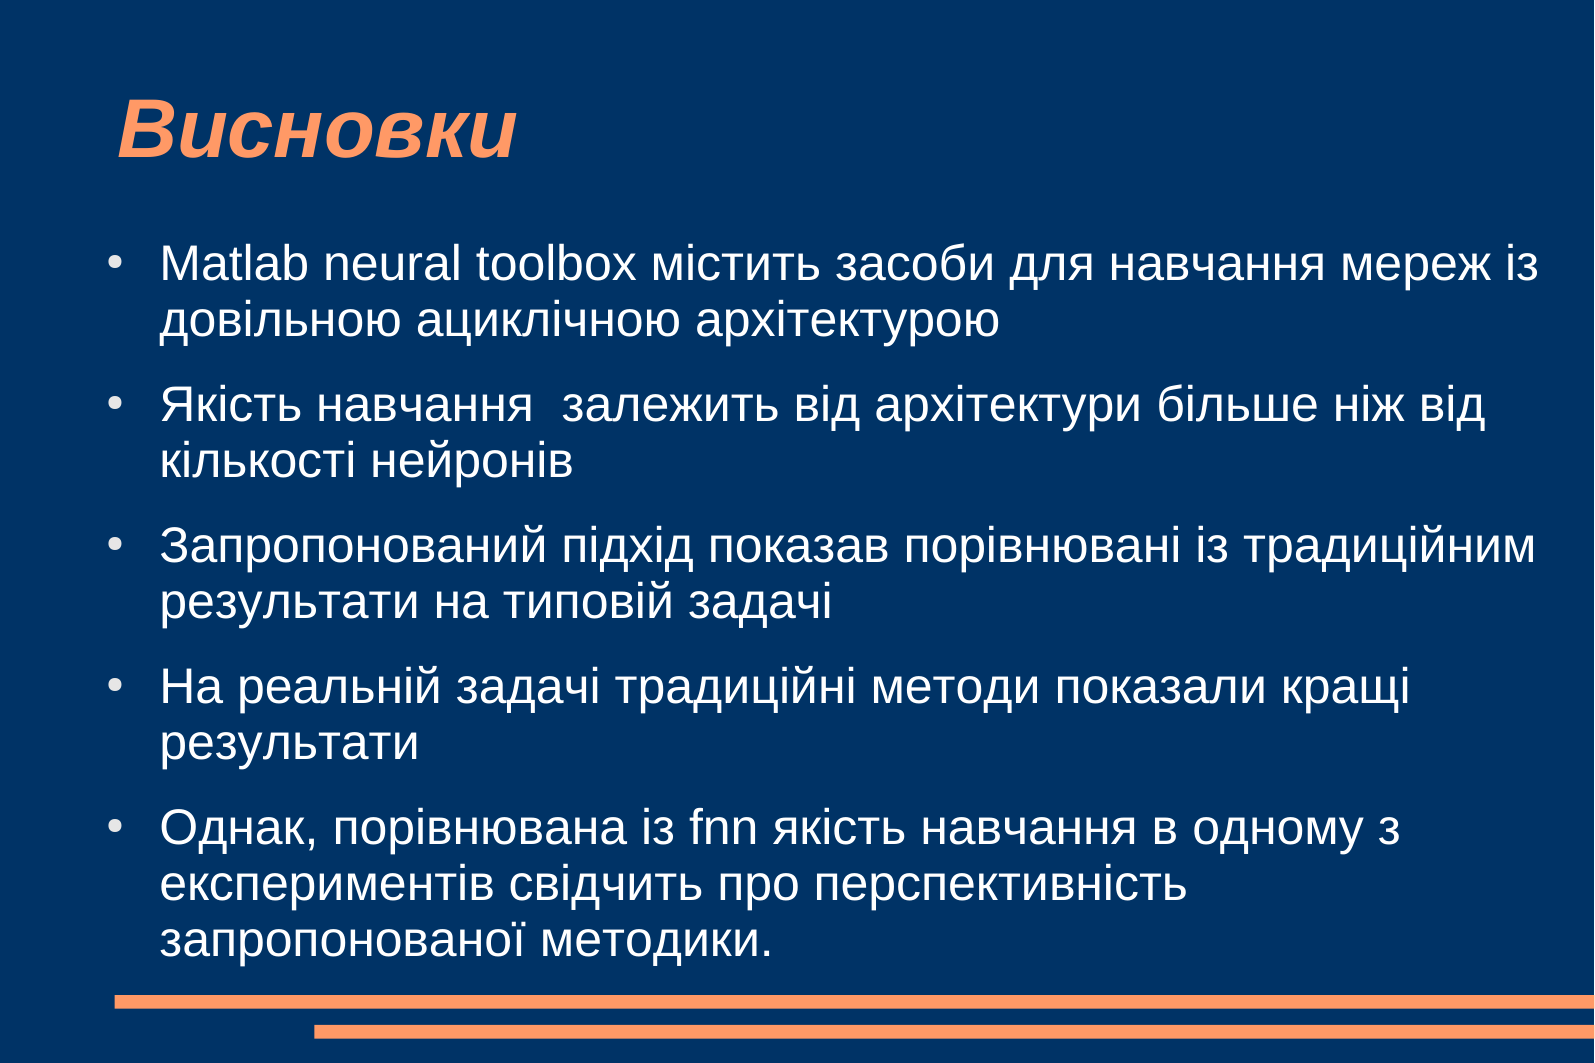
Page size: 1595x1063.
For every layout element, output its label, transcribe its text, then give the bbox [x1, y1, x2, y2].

title Висновки [117, 39, 1479, 218]
text_box Matlab neural toolbox містить засоби для навчання мереж із довільною ациклічною архітектурою Якість навчання залежить від архітектури більше ніж від кількості нейронів Запропонований підхід показав порівнювані із традиційним результати на типовій задачі На реальній задачі традиційні методи показали кращі результати Однак, порівнювана із fnn якість навчання в одному з експериментів свідчить про перспективність запропонованої методики. [88, 235, 1565, 967]
